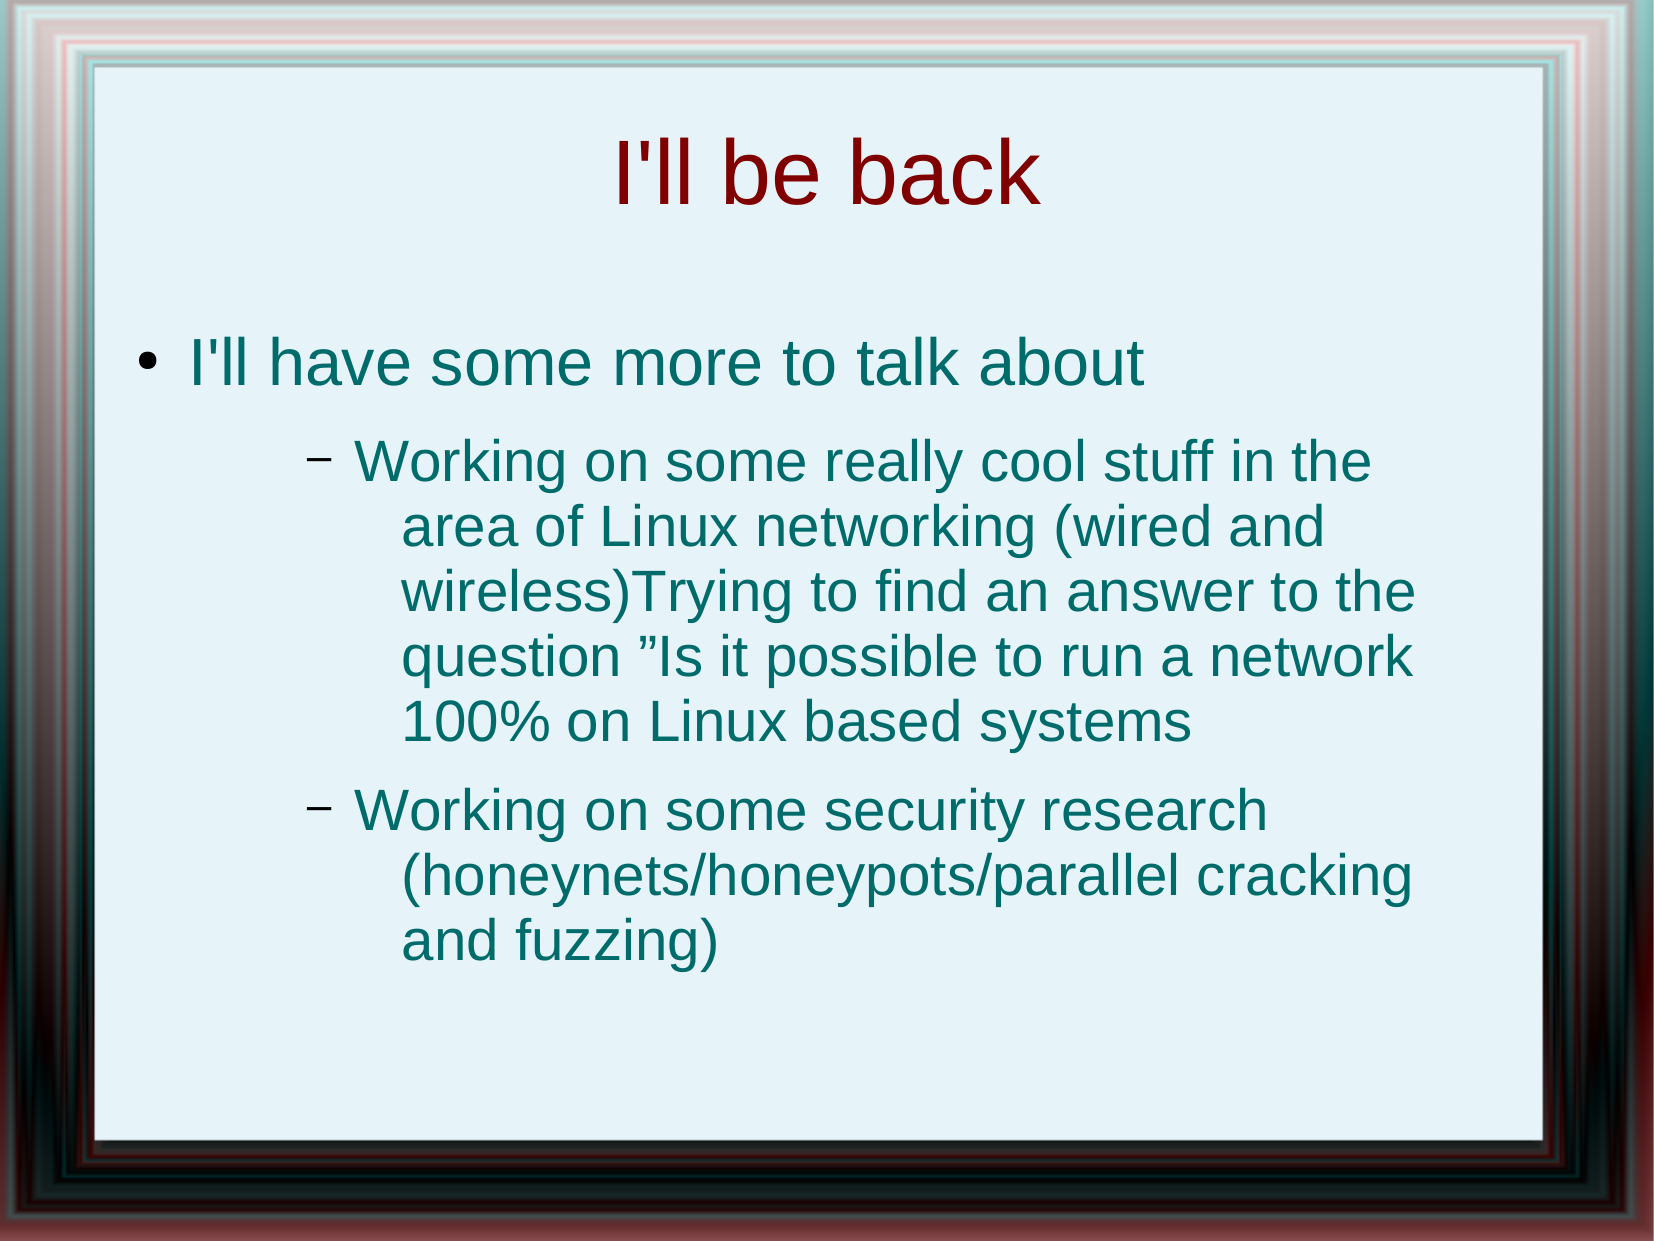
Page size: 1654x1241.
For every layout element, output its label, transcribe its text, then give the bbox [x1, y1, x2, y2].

list I'll have some more to talk about Working on some really cool stuff in the area of Linux networking (wired and wireless)Trying to find an answer to the question ”Is it possible to run a network 100% on Linux based systems Working on some security research (honeynets/honeypots/parallel cracking and fuzzing) [118, 324, 1506, 1129]
picture [0, 0, 1654, 1241]
title I'll be back [118, 95, 1536, 250]
